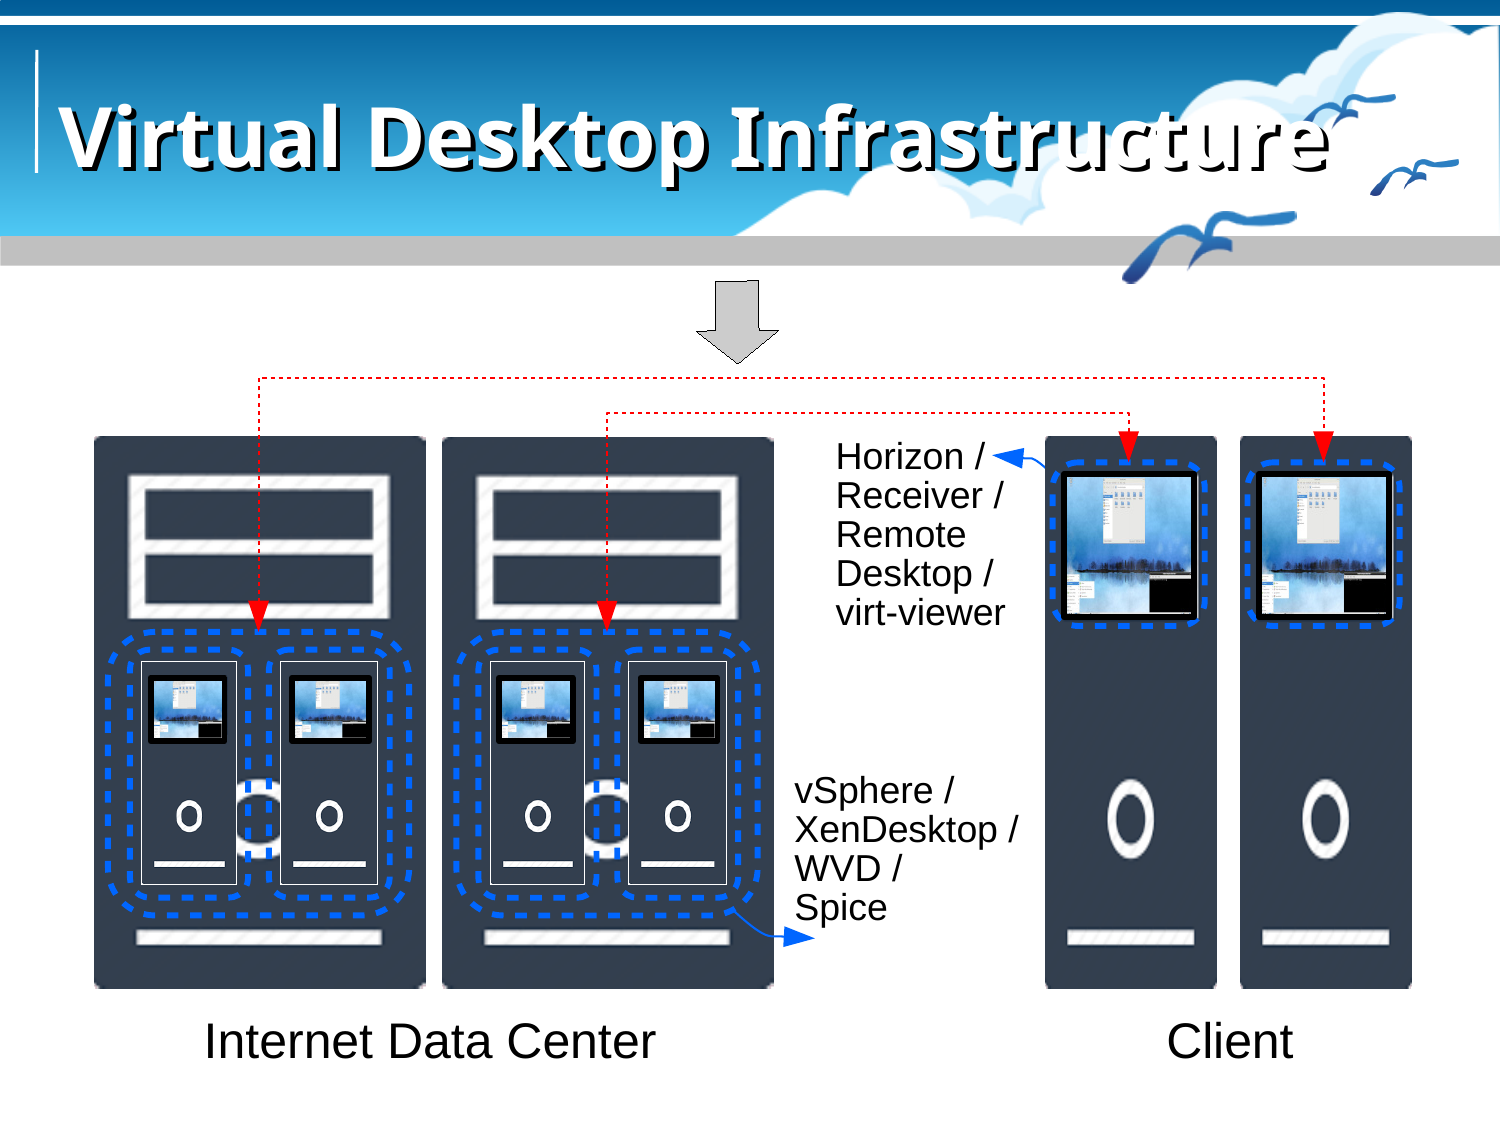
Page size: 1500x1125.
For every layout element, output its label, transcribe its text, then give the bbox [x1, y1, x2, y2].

title Virtual Desktop Infrastructure [59, 86, 1465, 186]
text_box Client [1151, 1009, 1317, 1077]
picture [1045, 436, 1217, 989]
picture [1240, 436, 1412, 989]
text_box Internet Data Center [188, 1009, 680, 1077]
text_box vSphere / XenDesktop / WVD / Spice [779, 764, 1045, 975]
text_box [696, 280, 779, 364]
picture [442, 437, 774, 989]
picture [730, 12, 1500, 284]
text_box Horizon / Receiver / Remote Desktop / virt-viewer [820, 431, 1028, 642]
picture [94, 436, 426, 989]
